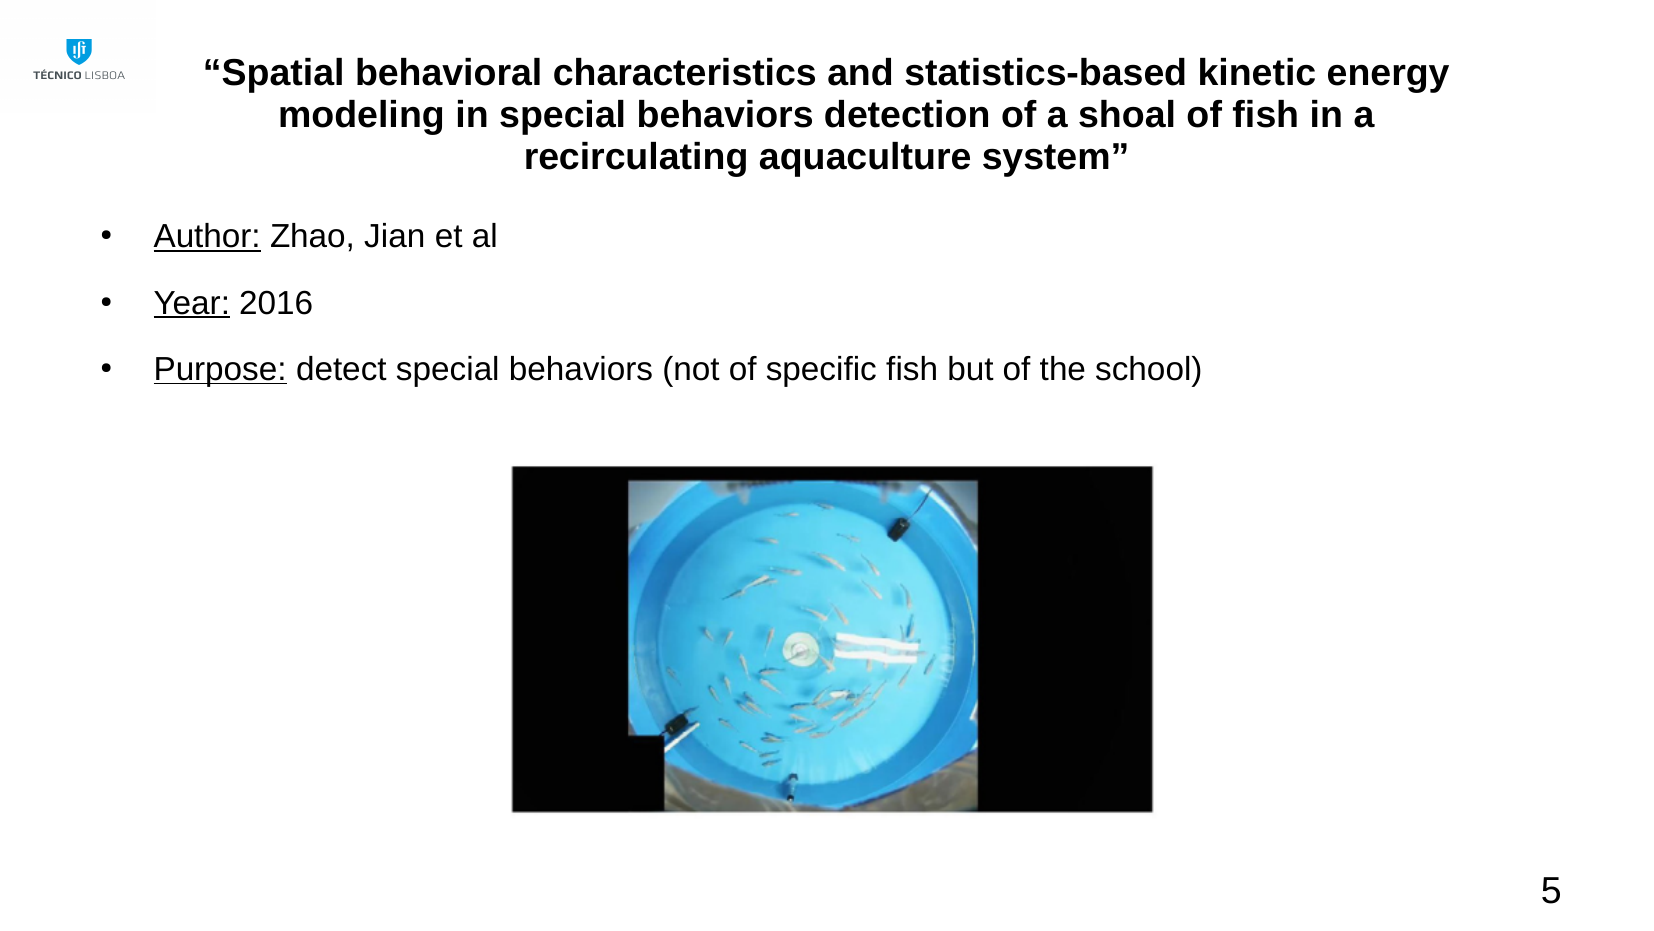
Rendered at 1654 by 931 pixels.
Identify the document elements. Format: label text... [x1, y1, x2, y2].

picture [496, 447, 1158, 827]
text_box <number> [1526, 862, 1654, 931]
title “Spatial behavioral characteristics and statistics-based kinetic energy modeling in special behaviors detection of a shoal of fish in a recirculating aquaculture system” [82, 37, 1571, 193]
picture [0, 0, 156, 113]
list Author: Zhao, Jian et al Year: 2016 Purpose: detect special behaviors (not of specific fish but of the school) [82, 217, 1571, 758]
